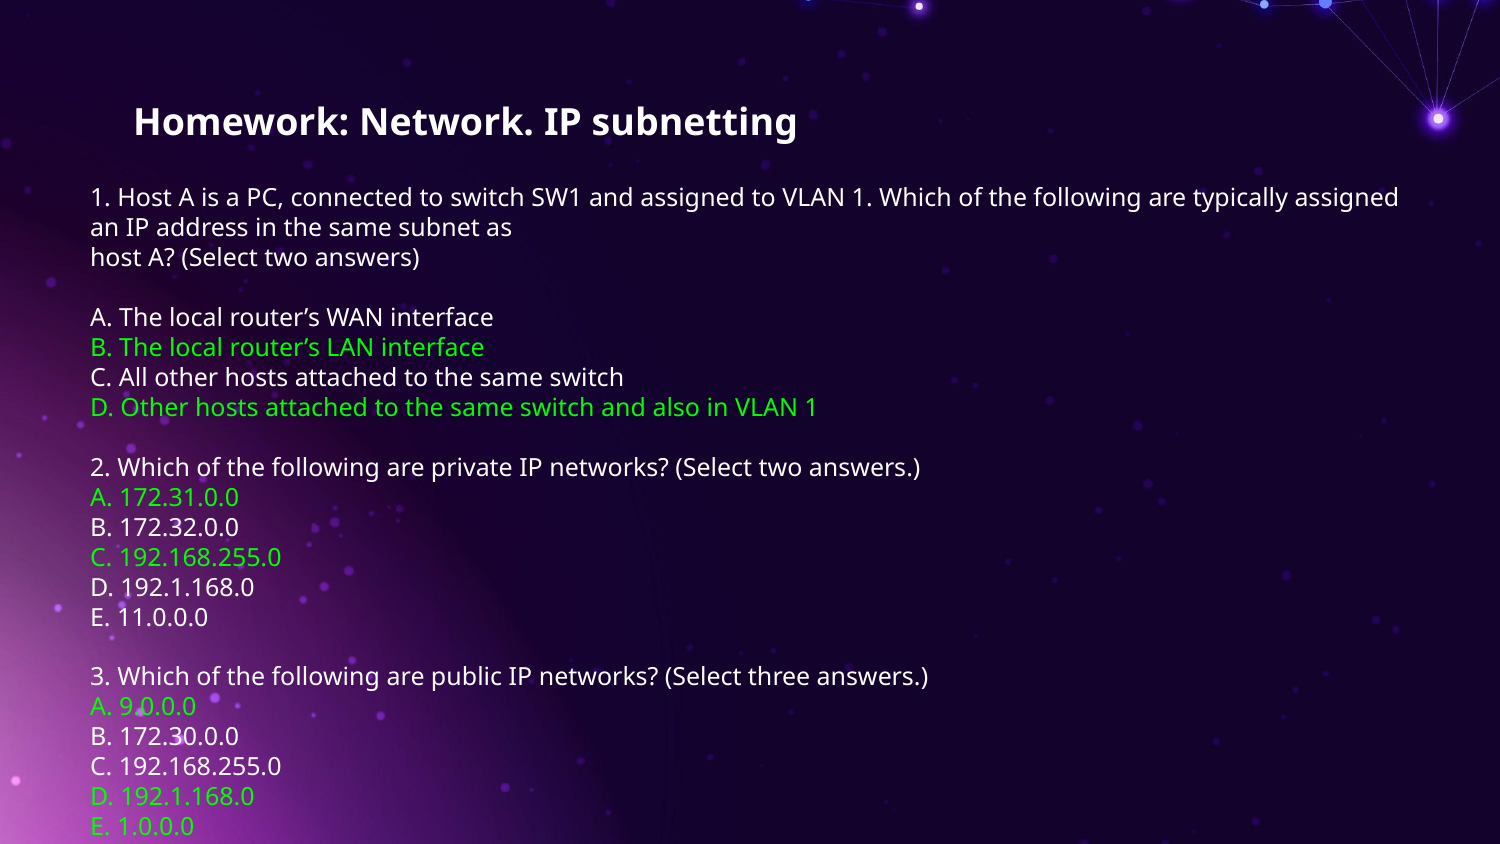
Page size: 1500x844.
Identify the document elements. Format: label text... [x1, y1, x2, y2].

title Homework: Network. IP subnetting [118, 72, 1382, 166]
list 1. Host A is a PC, connected to switch SW1 and assigned to VLAN 1. Which of the following are typically assigned an IP address in the same subnet as host A? (Select two answers) A. The local router’s WAN interface B. The local router’s LAN interface C. All other hosts attached to the same switch D. Other hosts attached to the same switch and also in VLAN 1 2. Which of the following are private IP networks? (Select two answers.) A. 172.31.0.0 B. 172.32.0.0 C. 192.168.255.0 D. 192.1.168.0 E. 11.0.0.0 3. Which of the following are public IP networks? (Select three answers.) A. 9.0.0.0 B. 172.30.0.0 C. 192.168.255.0 D. 192.1.168.0 E. 1.0.0.0 [75, 166, 1426, 788]
picture [0, 0, 1500, 844]
